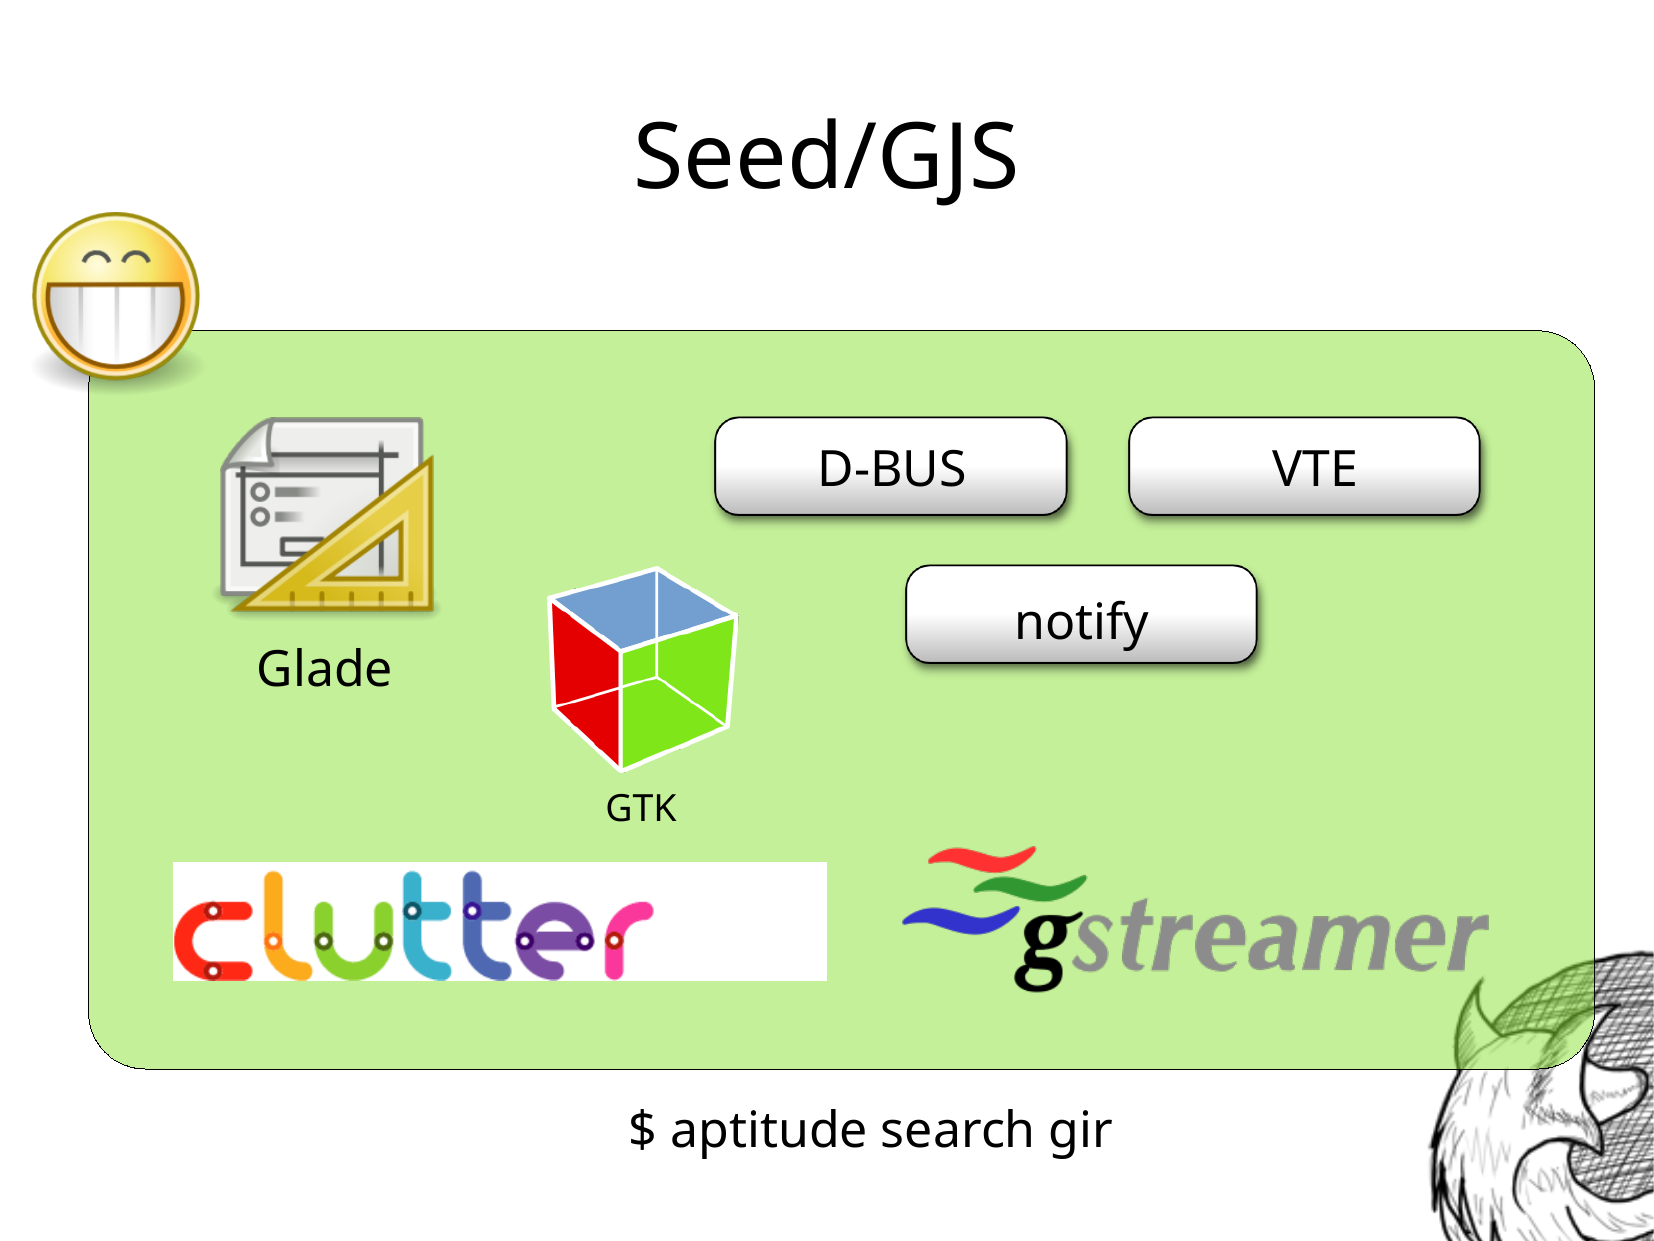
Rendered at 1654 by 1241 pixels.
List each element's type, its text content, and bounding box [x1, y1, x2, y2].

text_box Glade [242, 625, 399, 702]
text_box GTK [590, 773, 692, 834]
picture [173, 862, 827, 981]
text_box VTE [1257, 425, 1378, 501]
text_box [88, 330, 1595, 1070]
picture [885, 829, 1506, 1010]
picture [29, 212, 443, 621]
title Seed/GJS [82, 56, 1571, 250]
picture [899, 563, 1270, 680]
text_box $ aptitude search gir [614, 1086, 1094, 1162]
picture [708, 415, 1080, 532]
text_box notify [999, 578, 1157, 654]
text_box D-BUS [803, 425, 979, 501]
picture [1386, 915, 1654, 1241]
picture [1122, 415, 1493, 532]
picture [547, 566, 739, 773]
